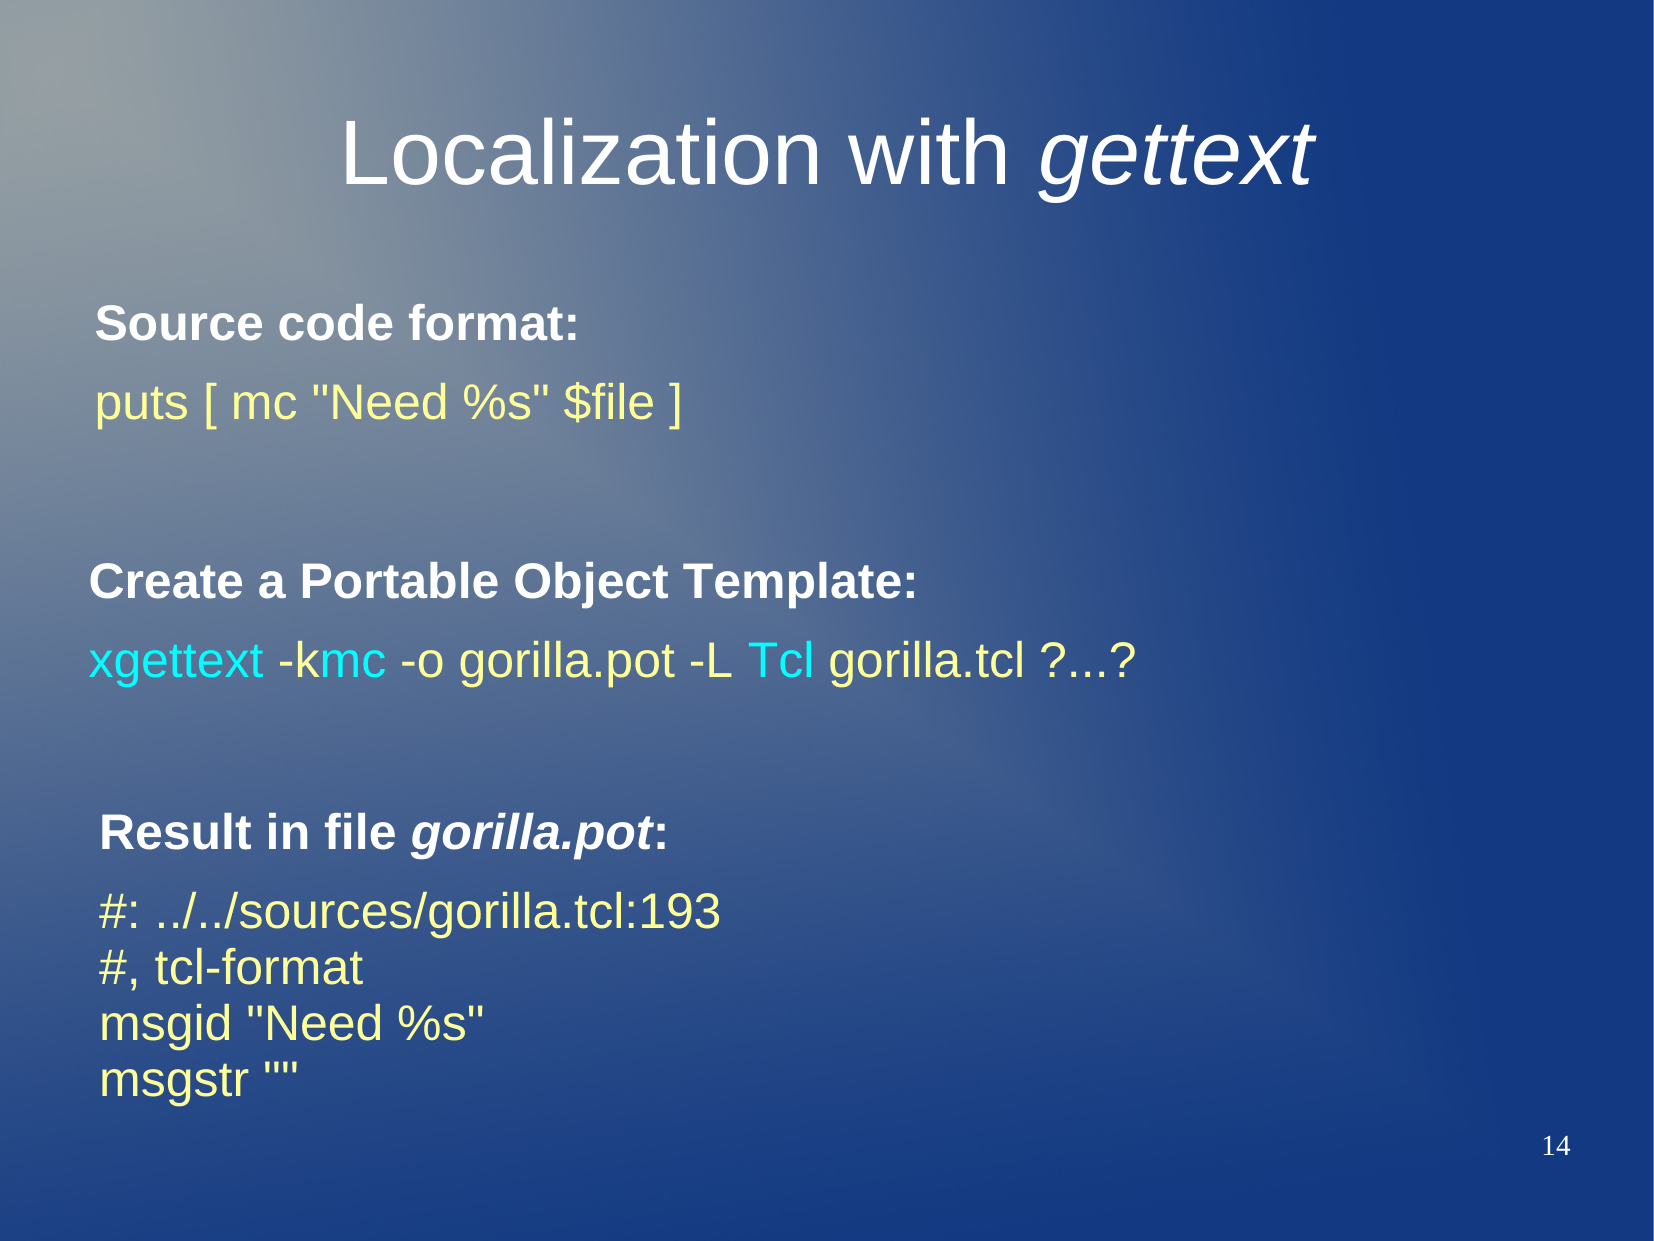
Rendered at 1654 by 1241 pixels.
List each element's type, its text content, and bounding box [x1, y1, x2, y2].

text_box Result in file gorilla.pot: #: ../../sources/gorilla.tcl:193 #, tcl-format msgid "Need %s" msgstr "" [99, 804, 1458, 1107]
text_box Source code format: puts [ mc "Need %s" $file ] [94, 295, 1453, 431]
title Localization with gettext [82, 49, 1571, 257]
text_box Create a Portable Object Template: xgettext -kmc -o gorilla.pot -L Tcl gorilla.tcl ?...? [88, 553, 1447, 689]
picture [0, 0, 1654, 1241]
